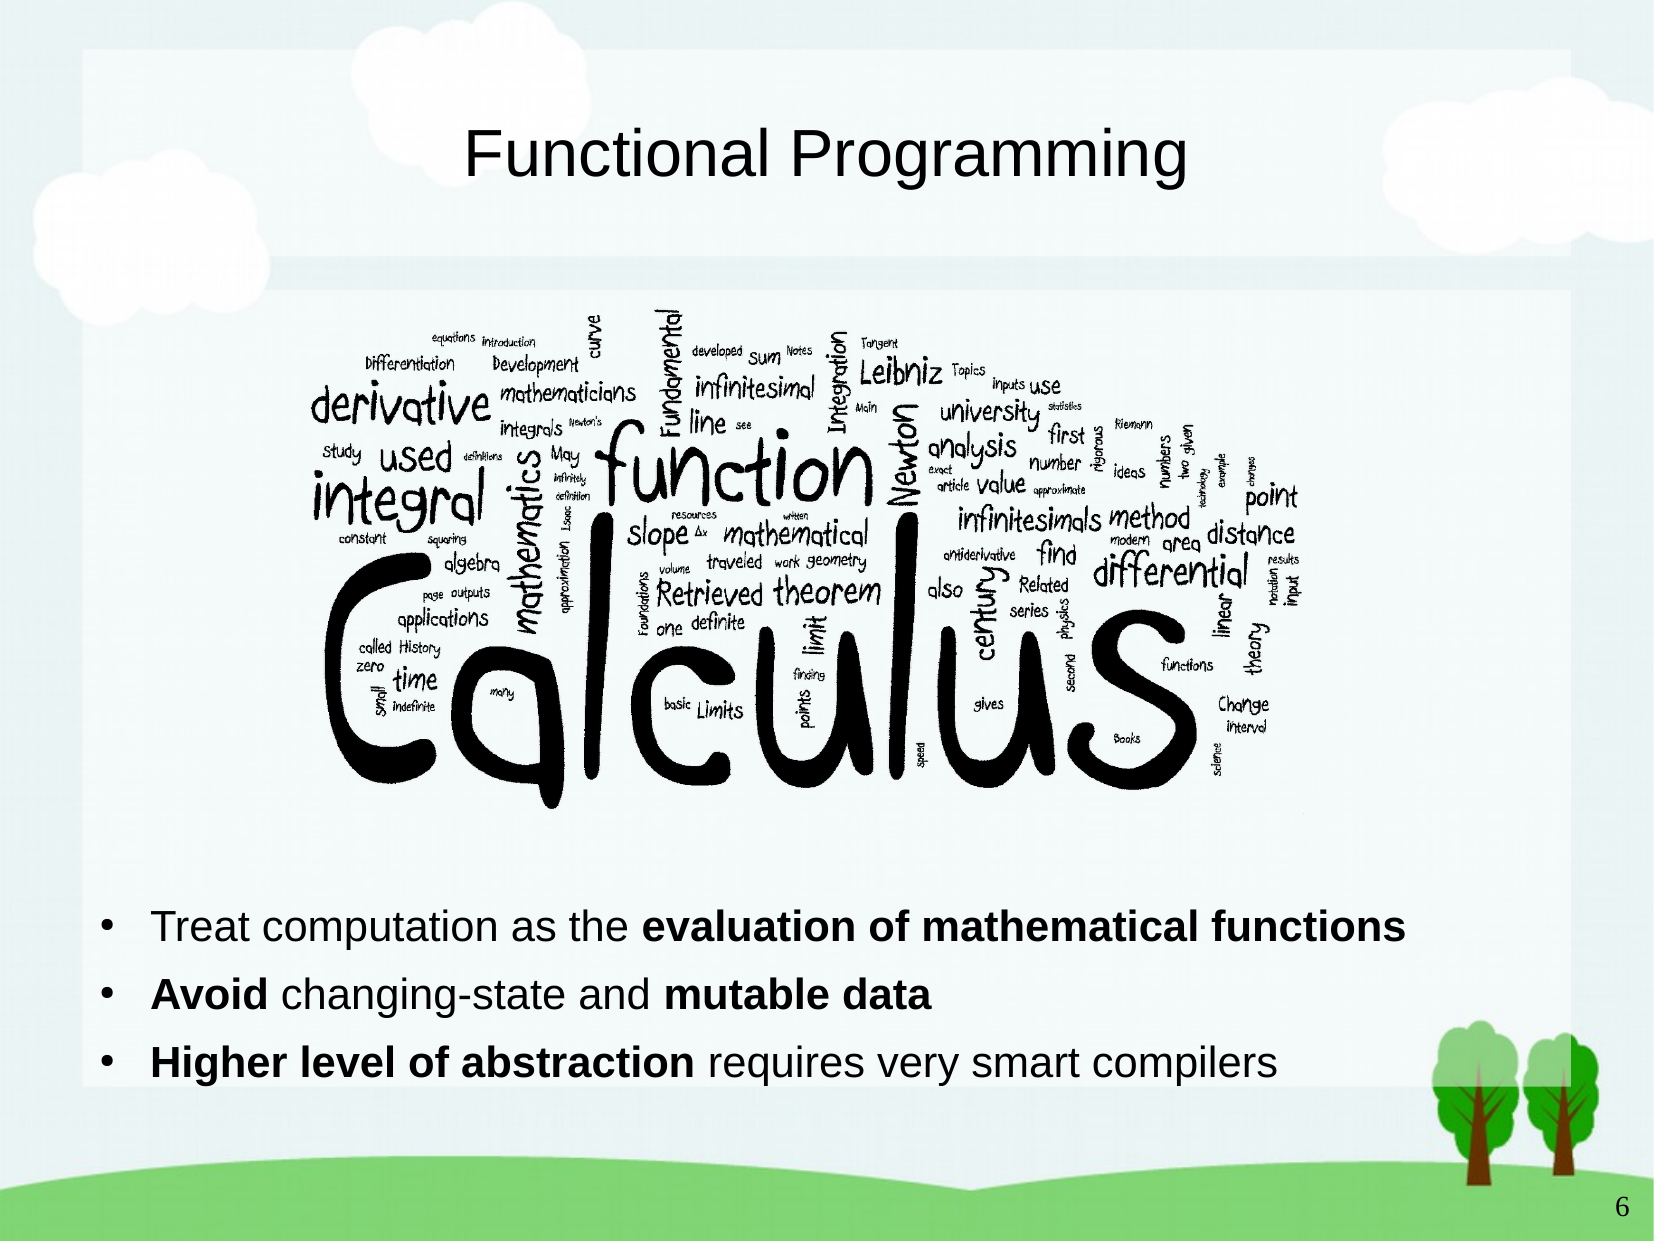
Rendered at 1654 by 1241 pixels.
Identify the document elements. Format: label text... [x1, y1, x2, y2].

list Treat computation as the evaluation of mathematical functions Avoid changing-state and mutable data Higher level of abstraction requires very smart compilers [82, 290, 1571, 1087]
picture [0, 0, 1654, 1241]
title Functional Programming [82, 49, 1571, 257]
